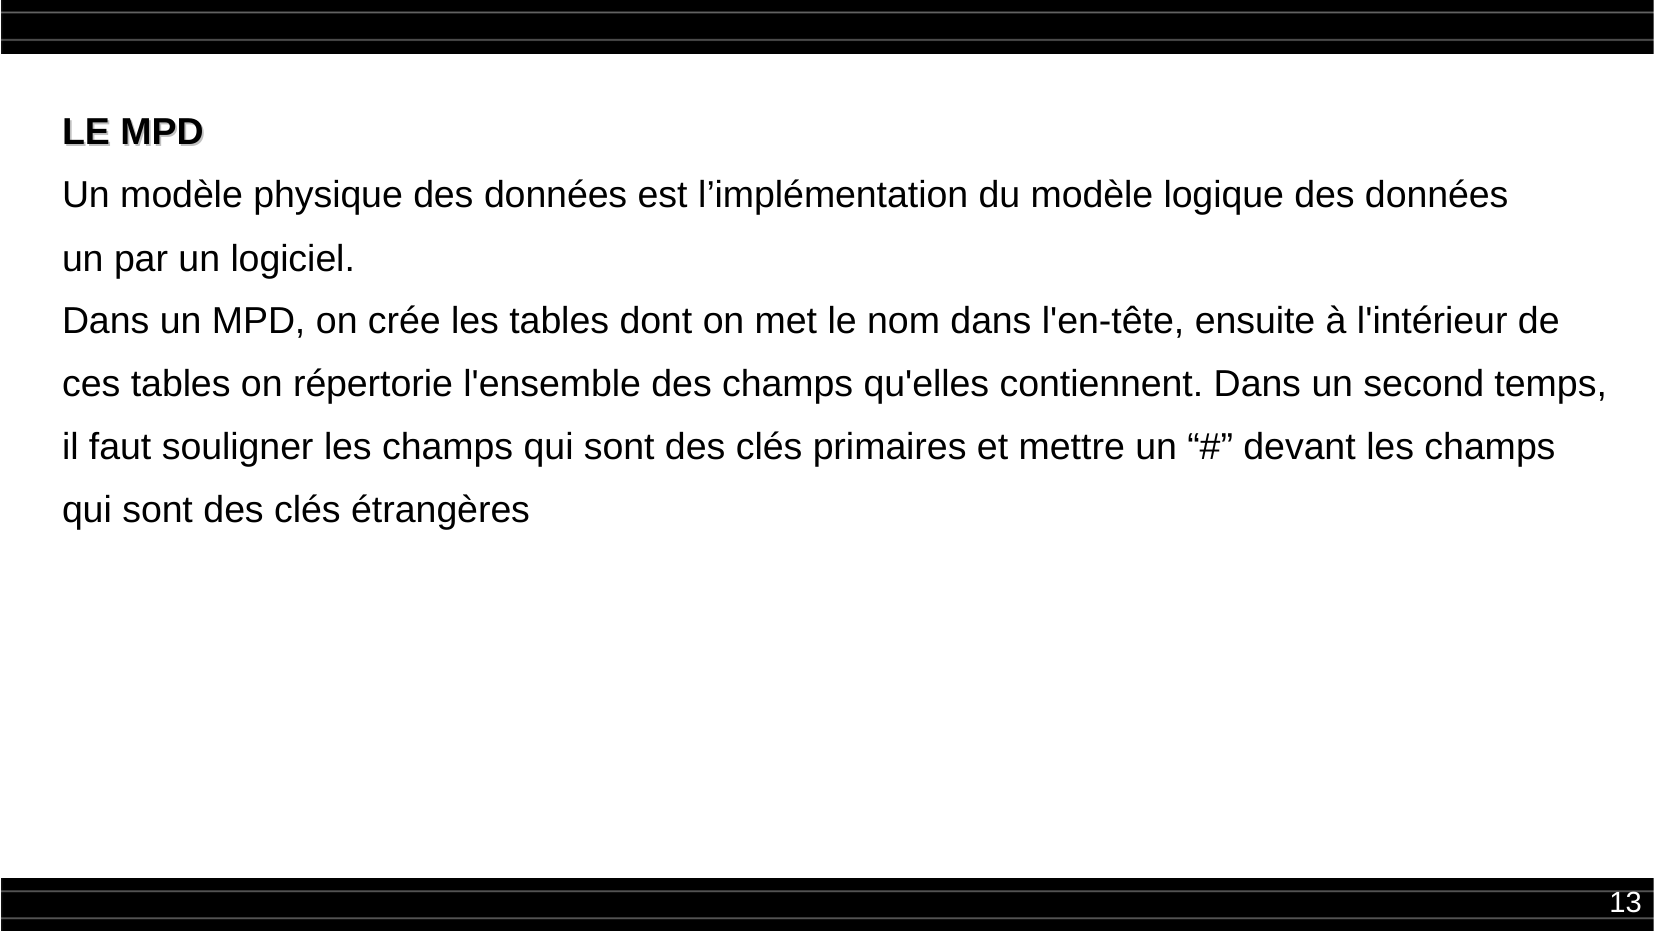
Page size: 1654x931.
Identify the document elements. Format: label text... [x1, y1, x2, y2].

text_box LE MPD Un modèle physique des données est l’implémentation du modèle logique des données un par un logiciel. Dans un MPD, on crée les tables dont on met le nom dans l'en-tête, ensuite à l'intérieur de ces tables on répertorie l'ensemble des champs qu'elles contiennent. Dans un second temps, il faut souligner les champs qui sont des clés primaires et mettre un “#” devant les champs qui sont des clés étrangères [47, 82, 1630, 539]
picture [1, 878, 1654, 931]
picture [1, 0, 1654, 54]
